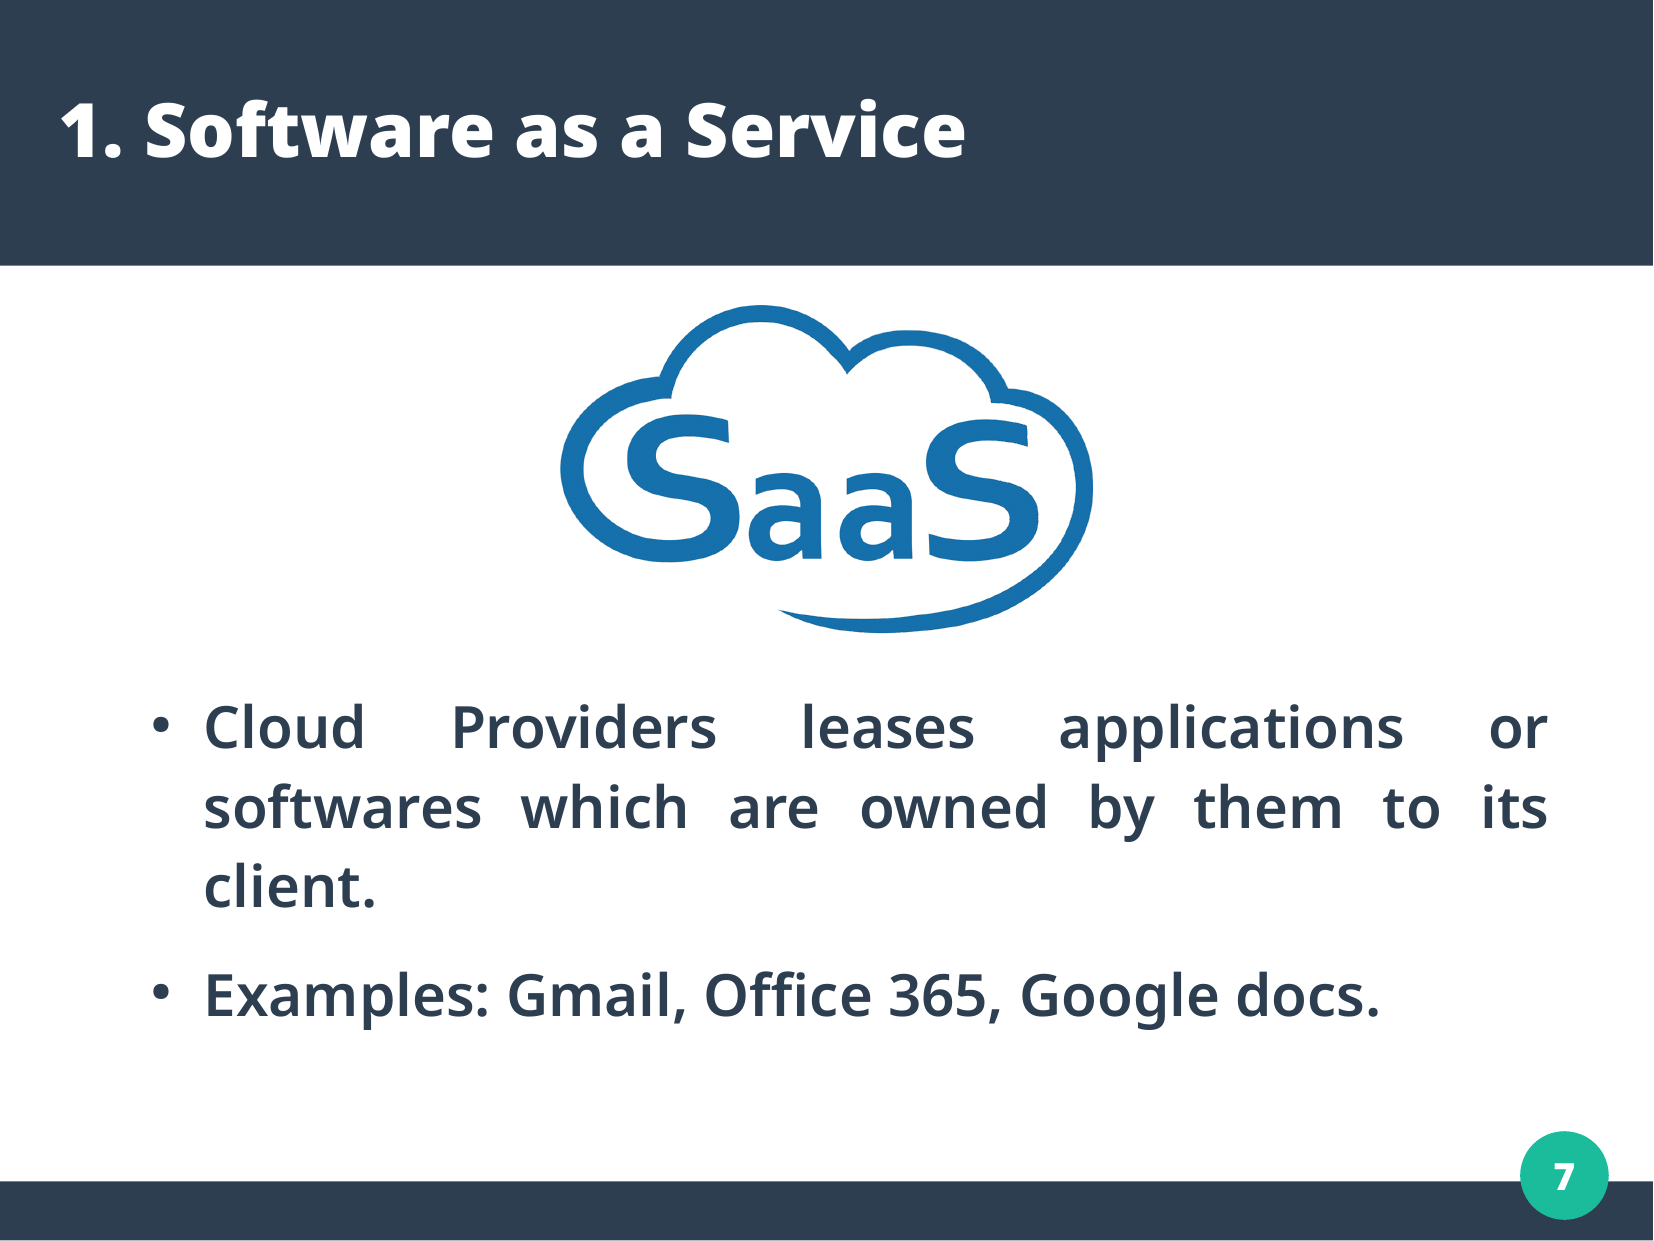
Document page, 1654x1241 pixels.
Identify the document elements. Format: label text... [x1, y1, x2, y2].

picture [560, 295, 1093, 643]
title 1. Software as a Service [58, 49, 1594, 207]
text_box Cloud Providers leases applications or softwares which are owned by them to its client. Examples: Gmail, Office 365, Google docs. [118, 679, 1565, 1144]
